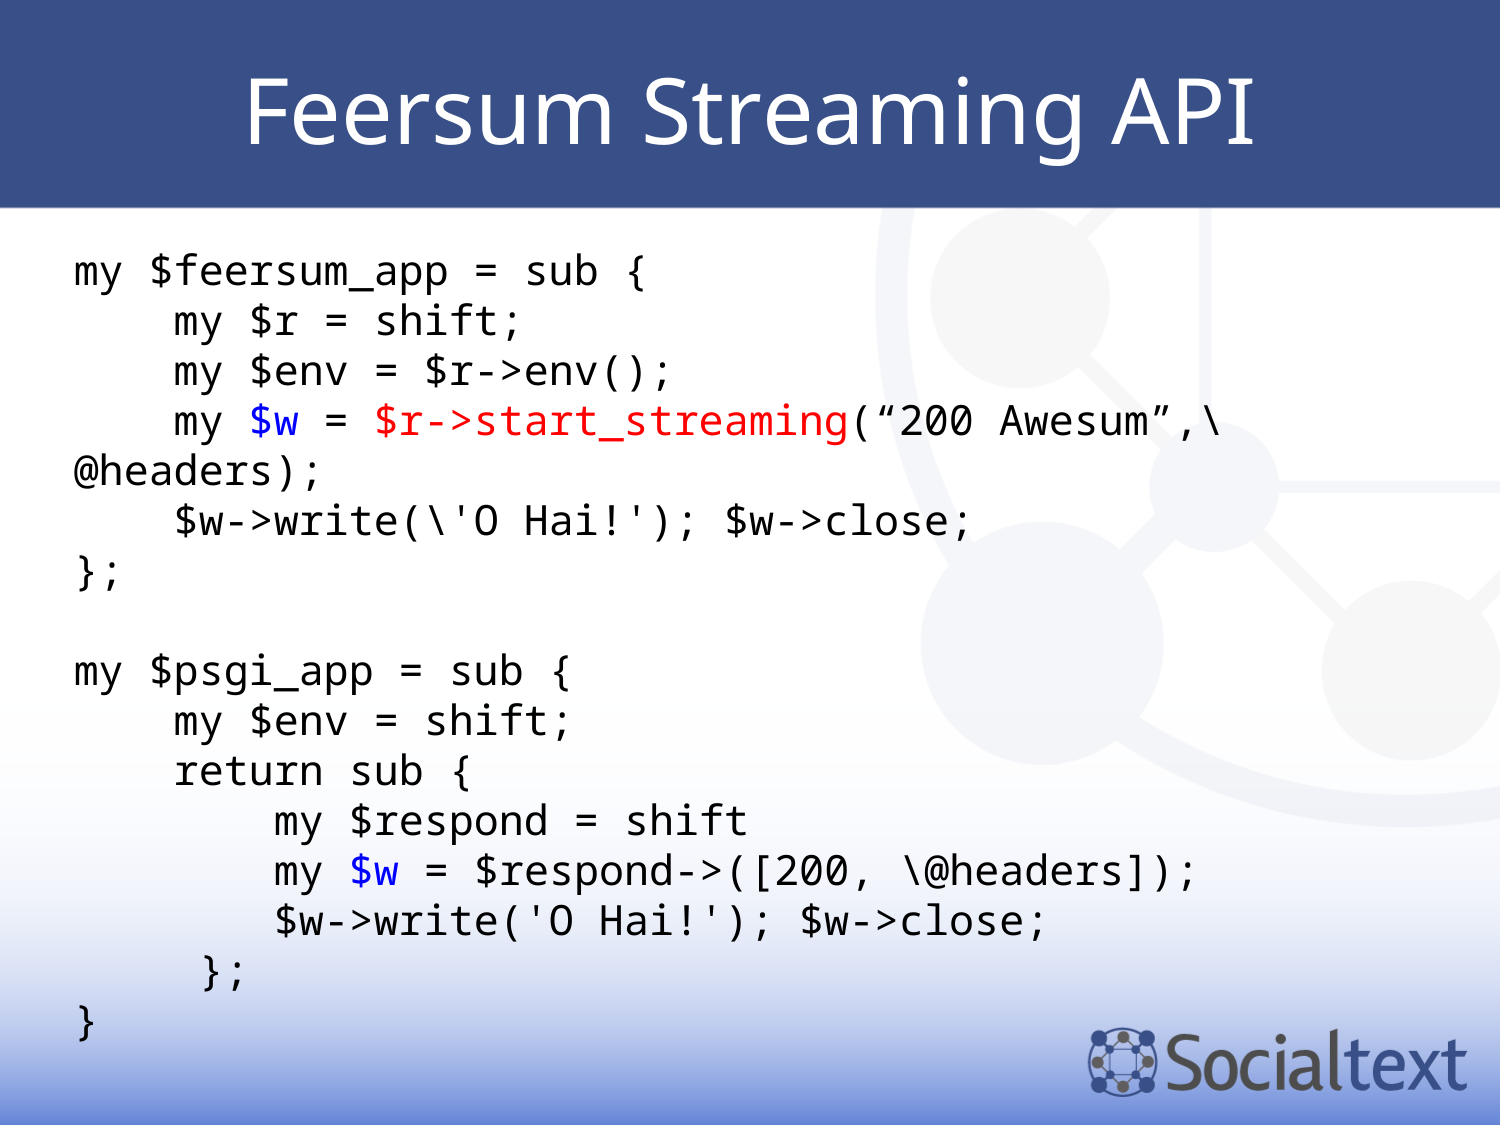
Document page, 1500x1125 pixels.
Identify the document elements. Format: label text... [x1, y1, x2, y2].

picture [0, 0, 1500, 1125]
title Feersum Streaming API [12, 0, 1488, 229]
text_box my $feersum_app = sub { my $r = shift; my $env = $r->env(); my $w = $r->start_streaming(“200 Awesum”,\@headers); $w->write(\'O Hai!'); $w->close; }; my $psgi_app = sub { my $env = shift; return sub { my $respond = shift my $w = $respond->([200, \@headers]); $w->write('O Hai!'); $w->close; }; } [59, 236, 1447, 1034]
